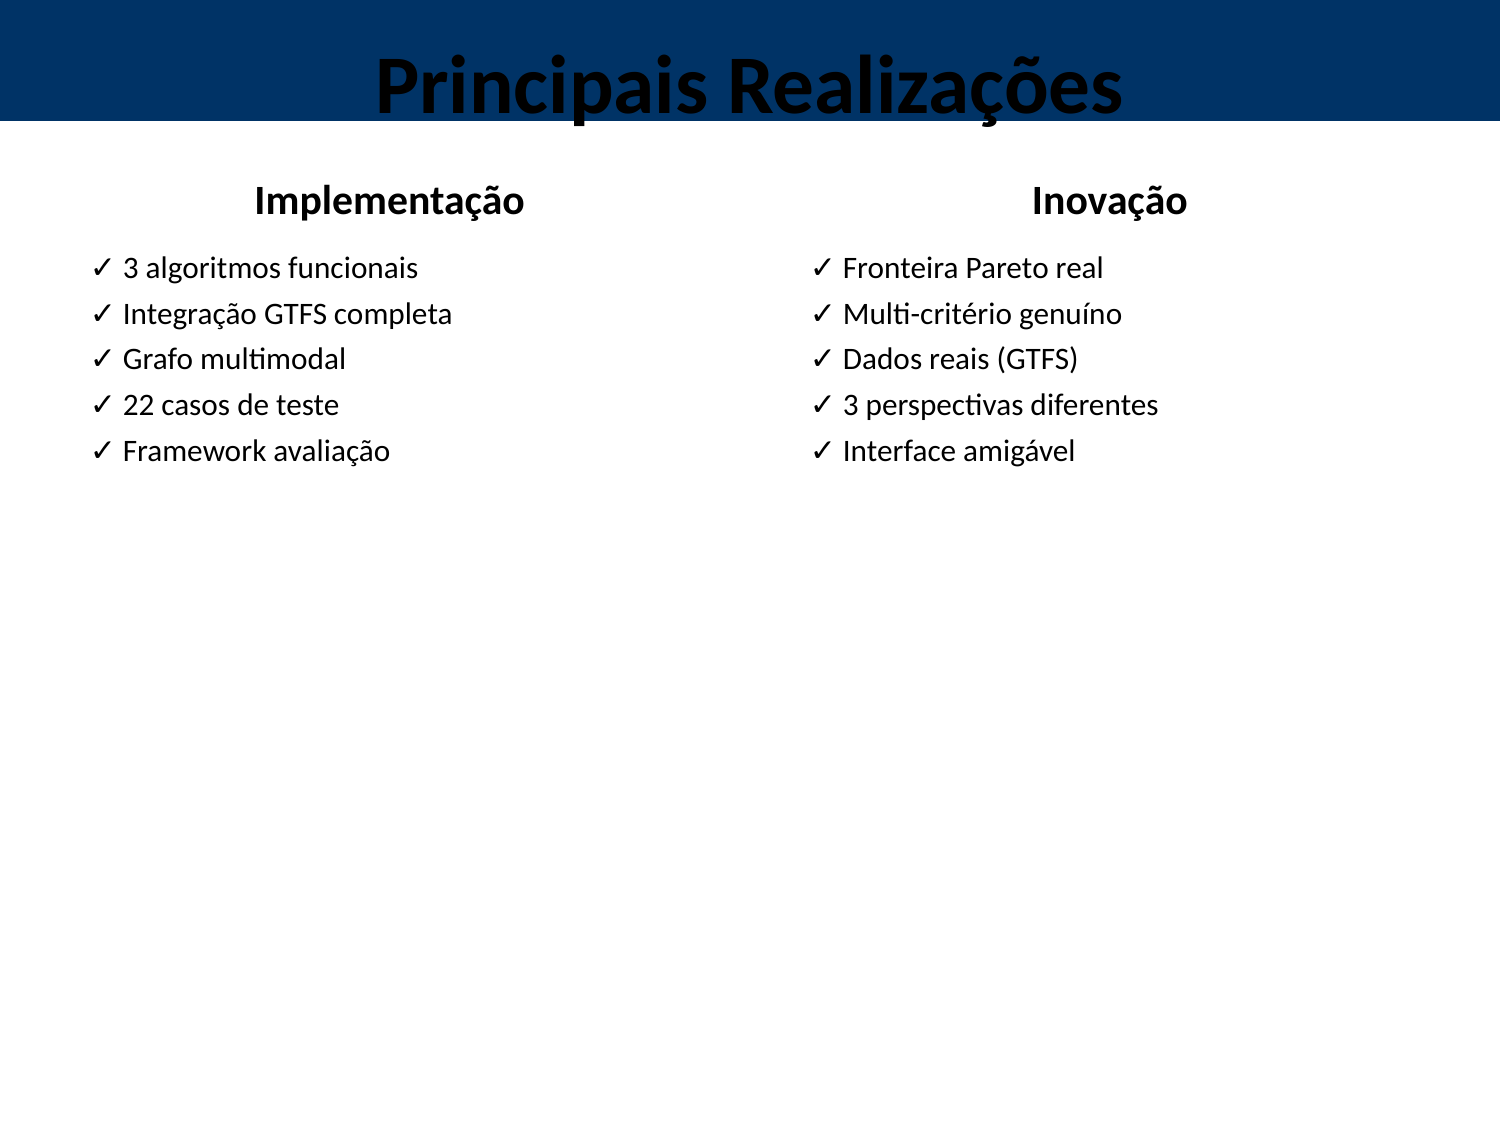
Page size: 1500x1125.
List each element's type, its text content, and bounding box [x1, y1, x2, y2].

text_box [0, 0, 1500, 120]
text_box Inovação [1017, 164, 1203, 230]
text_box ✓ Fronteira Pareto real ✓ Multi-critério genuíno ✓ Dados reais (GTFS) ✓ 3 perspectivas diferentes ✓ Interface amigável [794, 239, 1425, 476]
text_box Principais Realizações [360, 22, 1140, 138]
text_box Implementação [239, 164, 541, 230]
text_box ✓ 3 algoritmos funcionais ✓ Integração GTFS completa ✓ Grafo multimodal ✓ 22 casos de teste ✓ Framework avaliação [74, 239, 705, 476]
